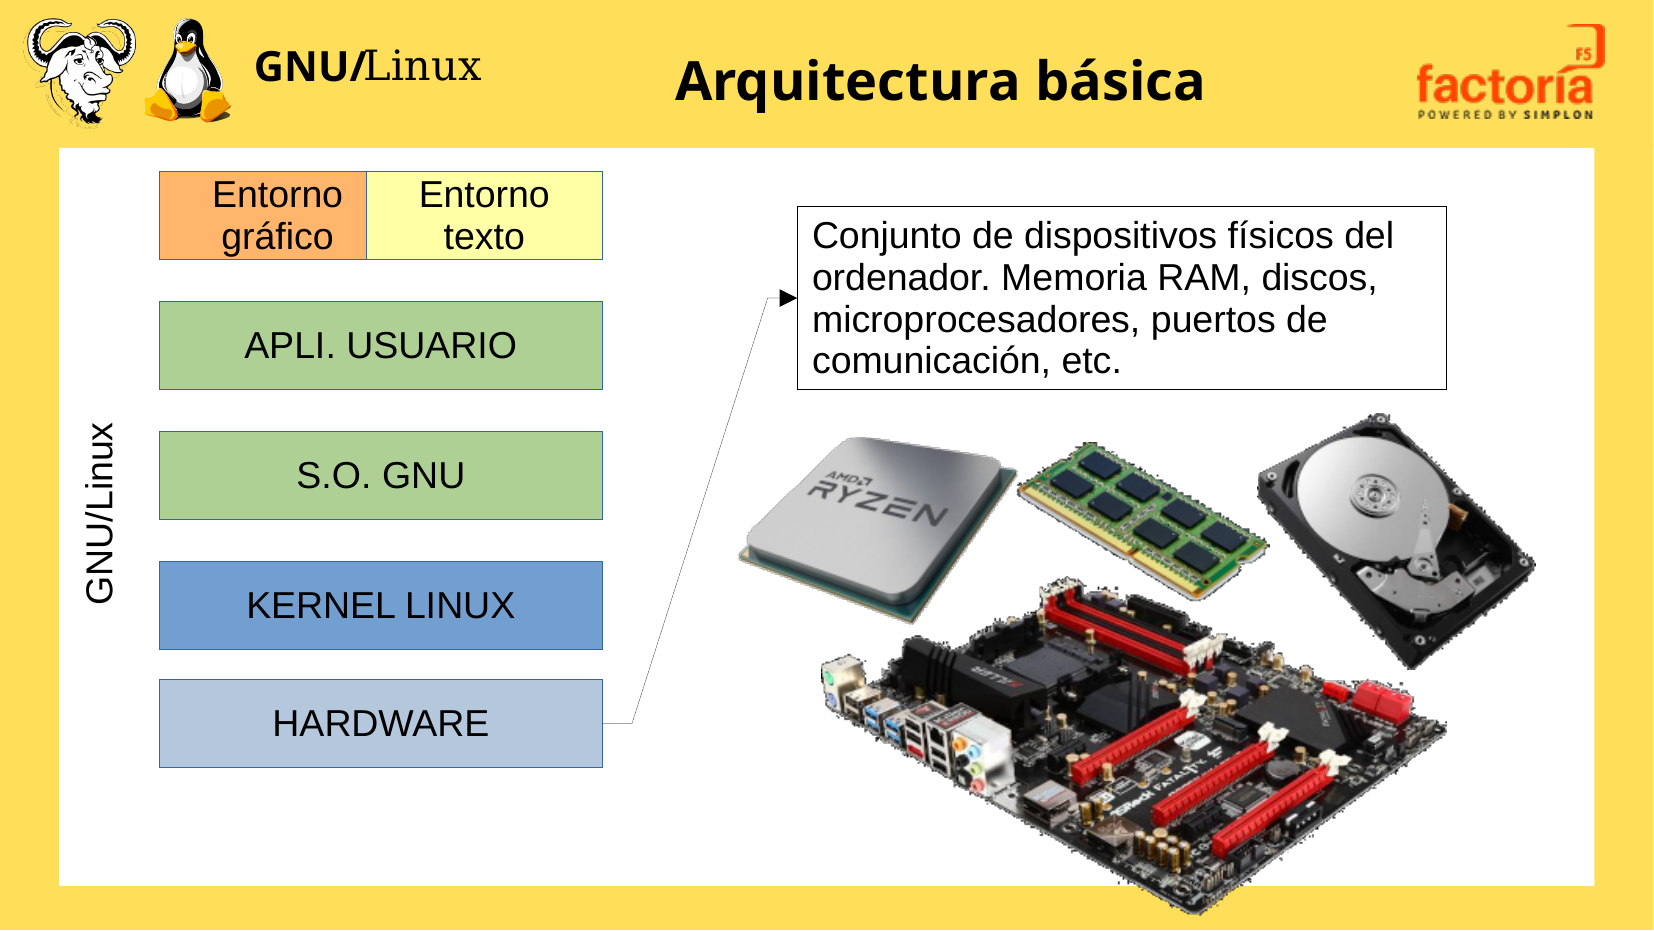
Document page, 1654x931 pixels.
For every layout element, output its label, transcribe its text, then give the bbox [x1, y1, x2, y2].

text_box [0, 0, 1654, 886]
text_box KERNEL LINUX [231, 576, 531, 634]
text_box APLI. USUARIO [229, 317, 533, 374]
text_box Conjunto de dispositivos físicos del ordenador. Memoria RAM, discos, microprocesadores, puertos de comunicación, etc. [797, 206, 1447, 390]
text_box Entorno gráfico [159, 171, 366, 260]
text_box S.O. GNU [281, 446, 481, 504]
title Linux [369, 45, 487, 91]
text_box Arquitectura básica [660, 35, 1215, 110]
picture [27, 18, 240, 133]
text_box GNU/Linux [70, 407, 128, 621]
picture [738, 413, 1536, 916]
picture [1417, 24, 1605, 119]
text_box HARDWARE [257, 695, 505, 752]
title GNU/ [253, 35, 369, 95]
text_box Entorno texto [366, 171, 603, 260]
